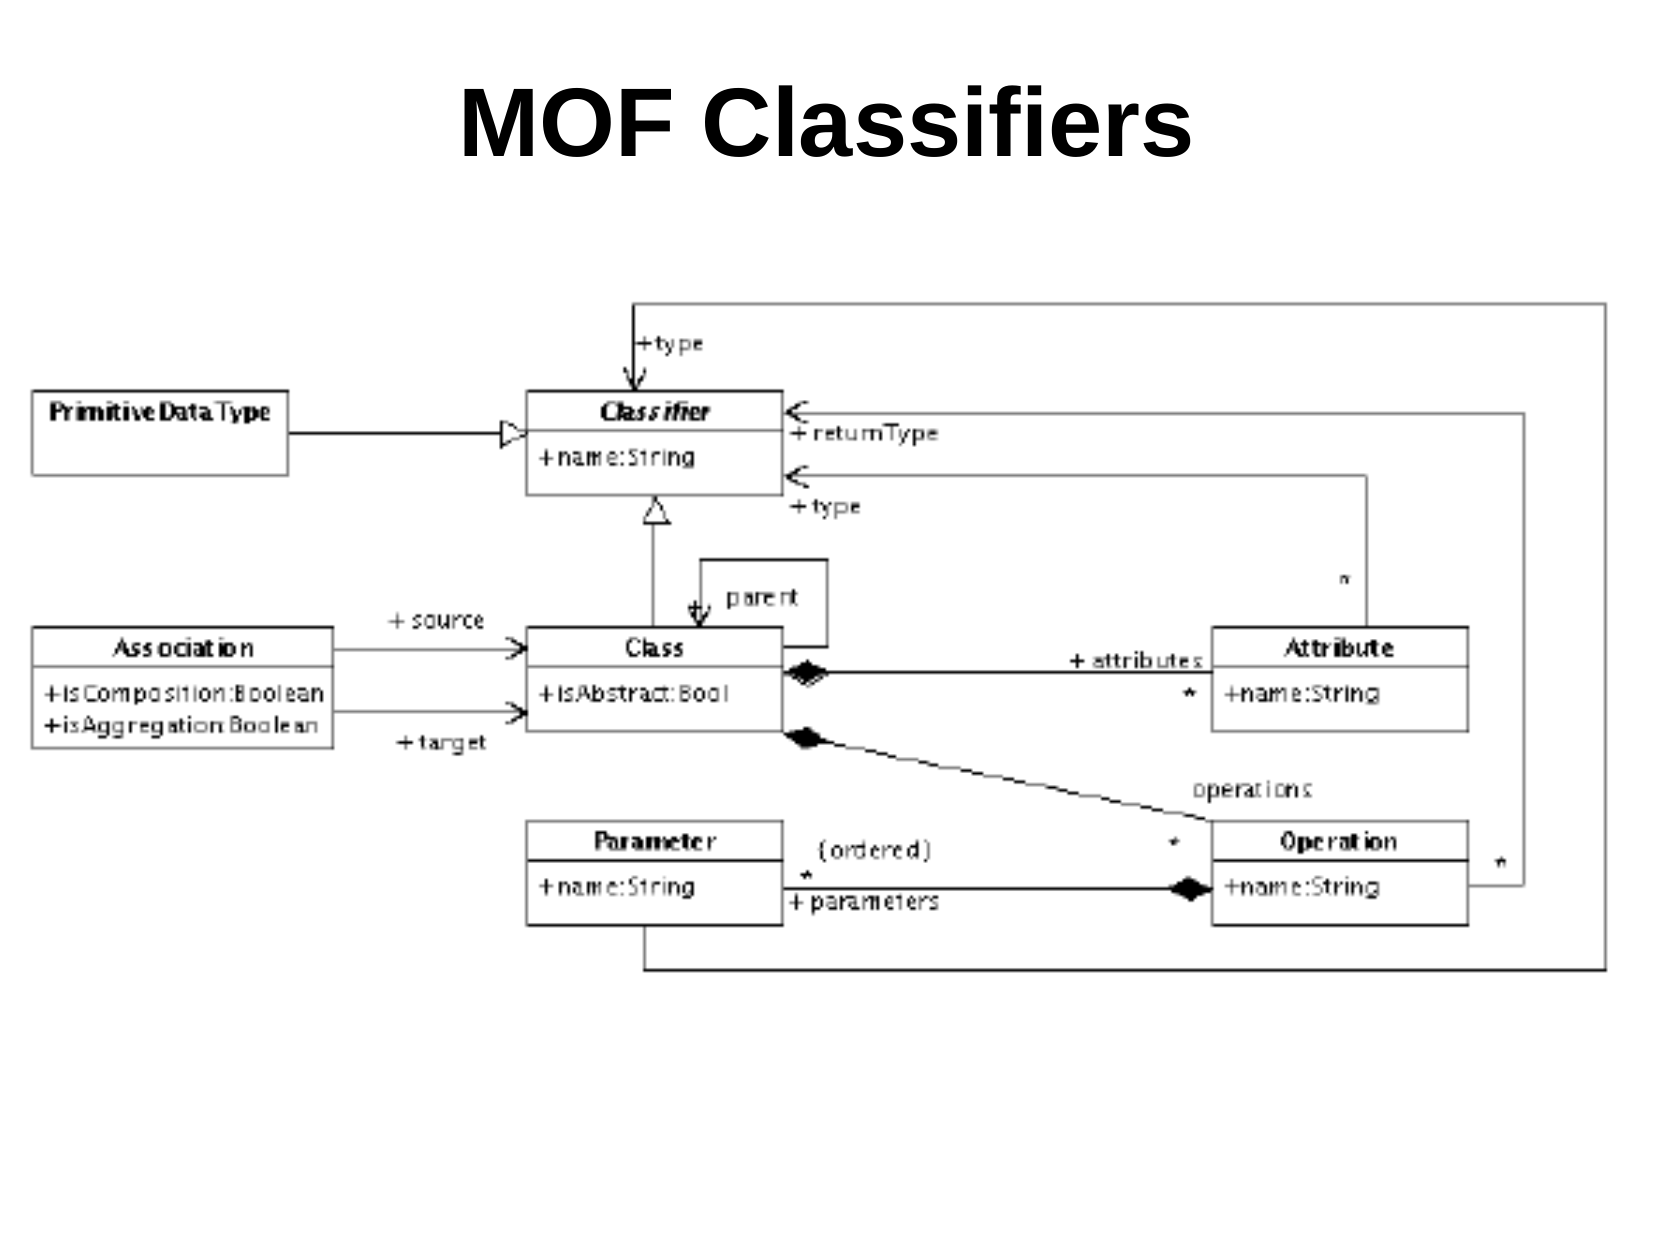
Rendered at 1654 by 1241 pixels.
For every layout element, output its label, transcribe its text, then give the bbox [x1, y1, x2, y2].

picture [26, 295, 1619, 981]
title MOF Classifiers [82, 49, 1571, 196]
